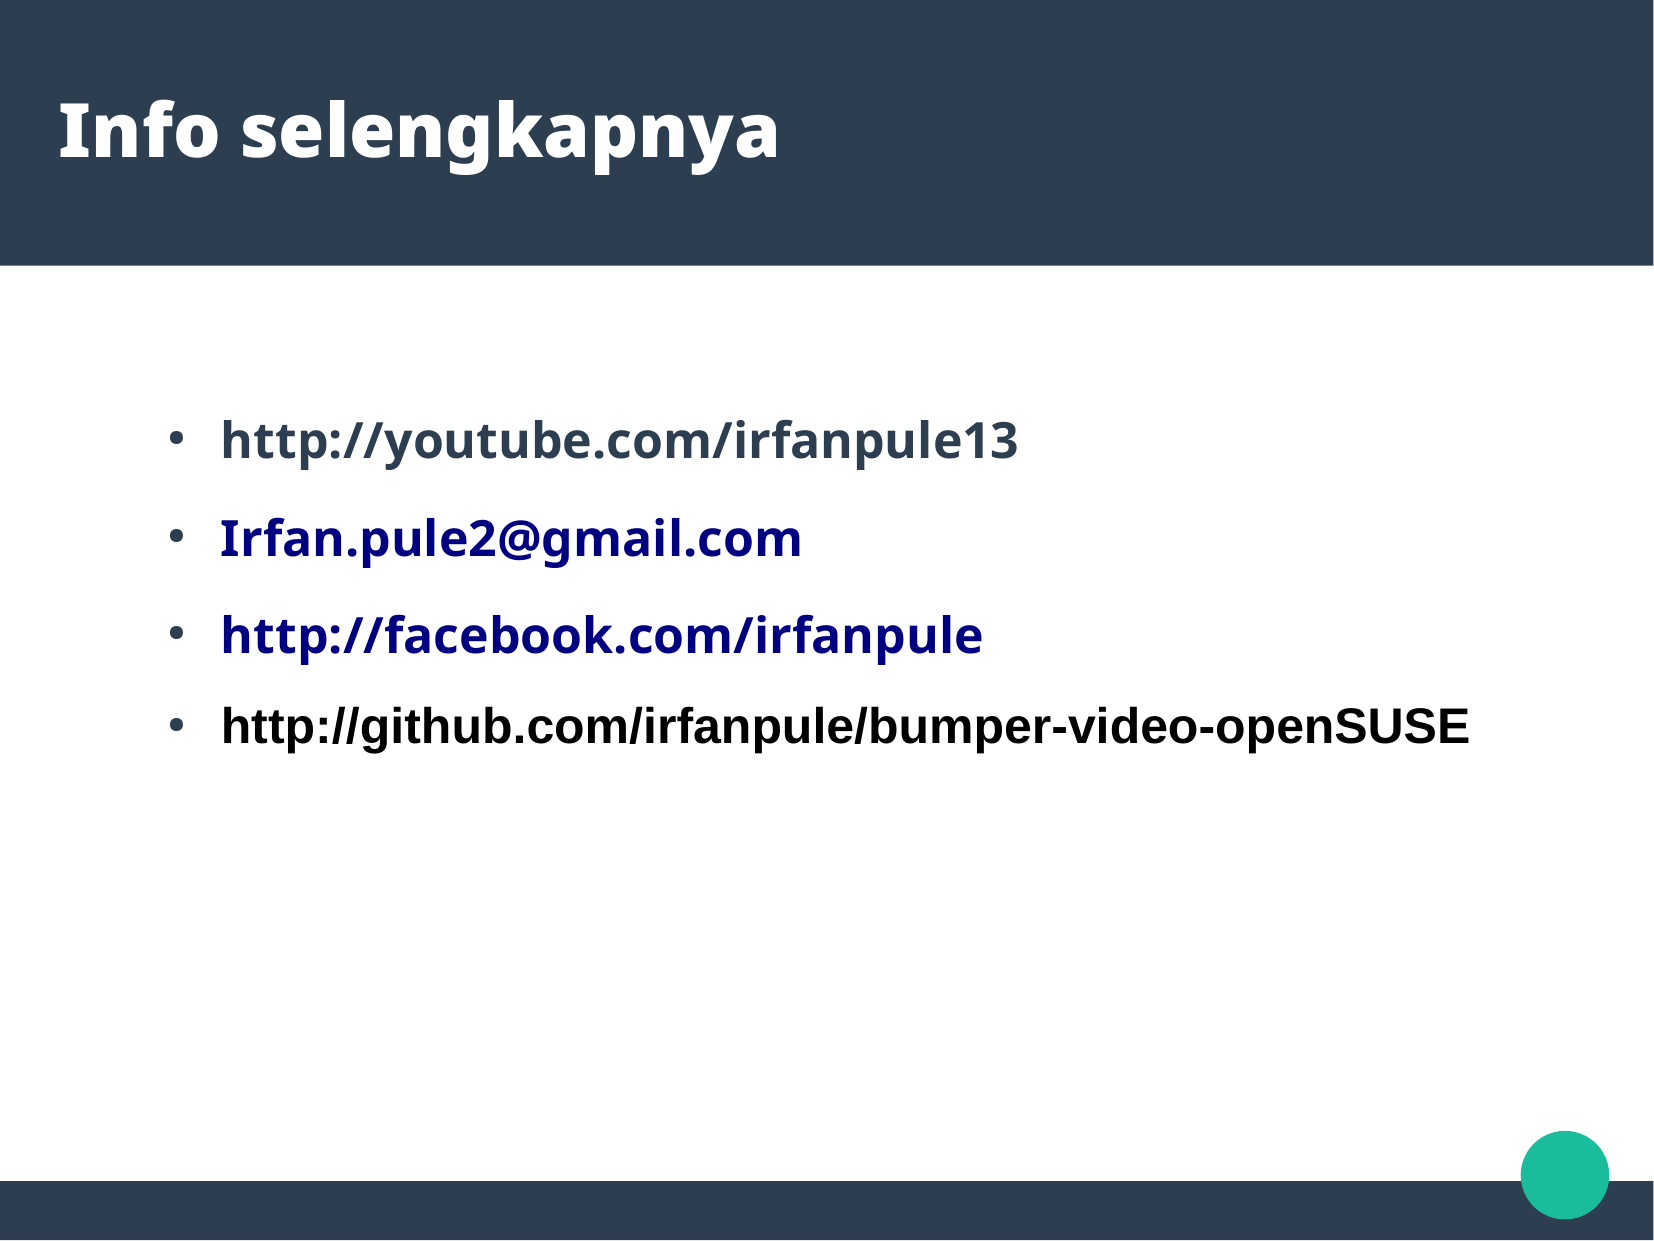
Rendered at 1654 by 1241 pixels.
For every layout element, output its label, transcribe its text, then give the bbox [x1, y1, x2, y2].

title Info selengkapnya [59, 49, 1595, 207]
list http://youtube.com/irfanpule13 Irfan.pule2@gmail.com http://facebook.com/irfanpule http://github.com/irfanpule/bumper-video-openSUSE [150, 405, 1531, 796]
